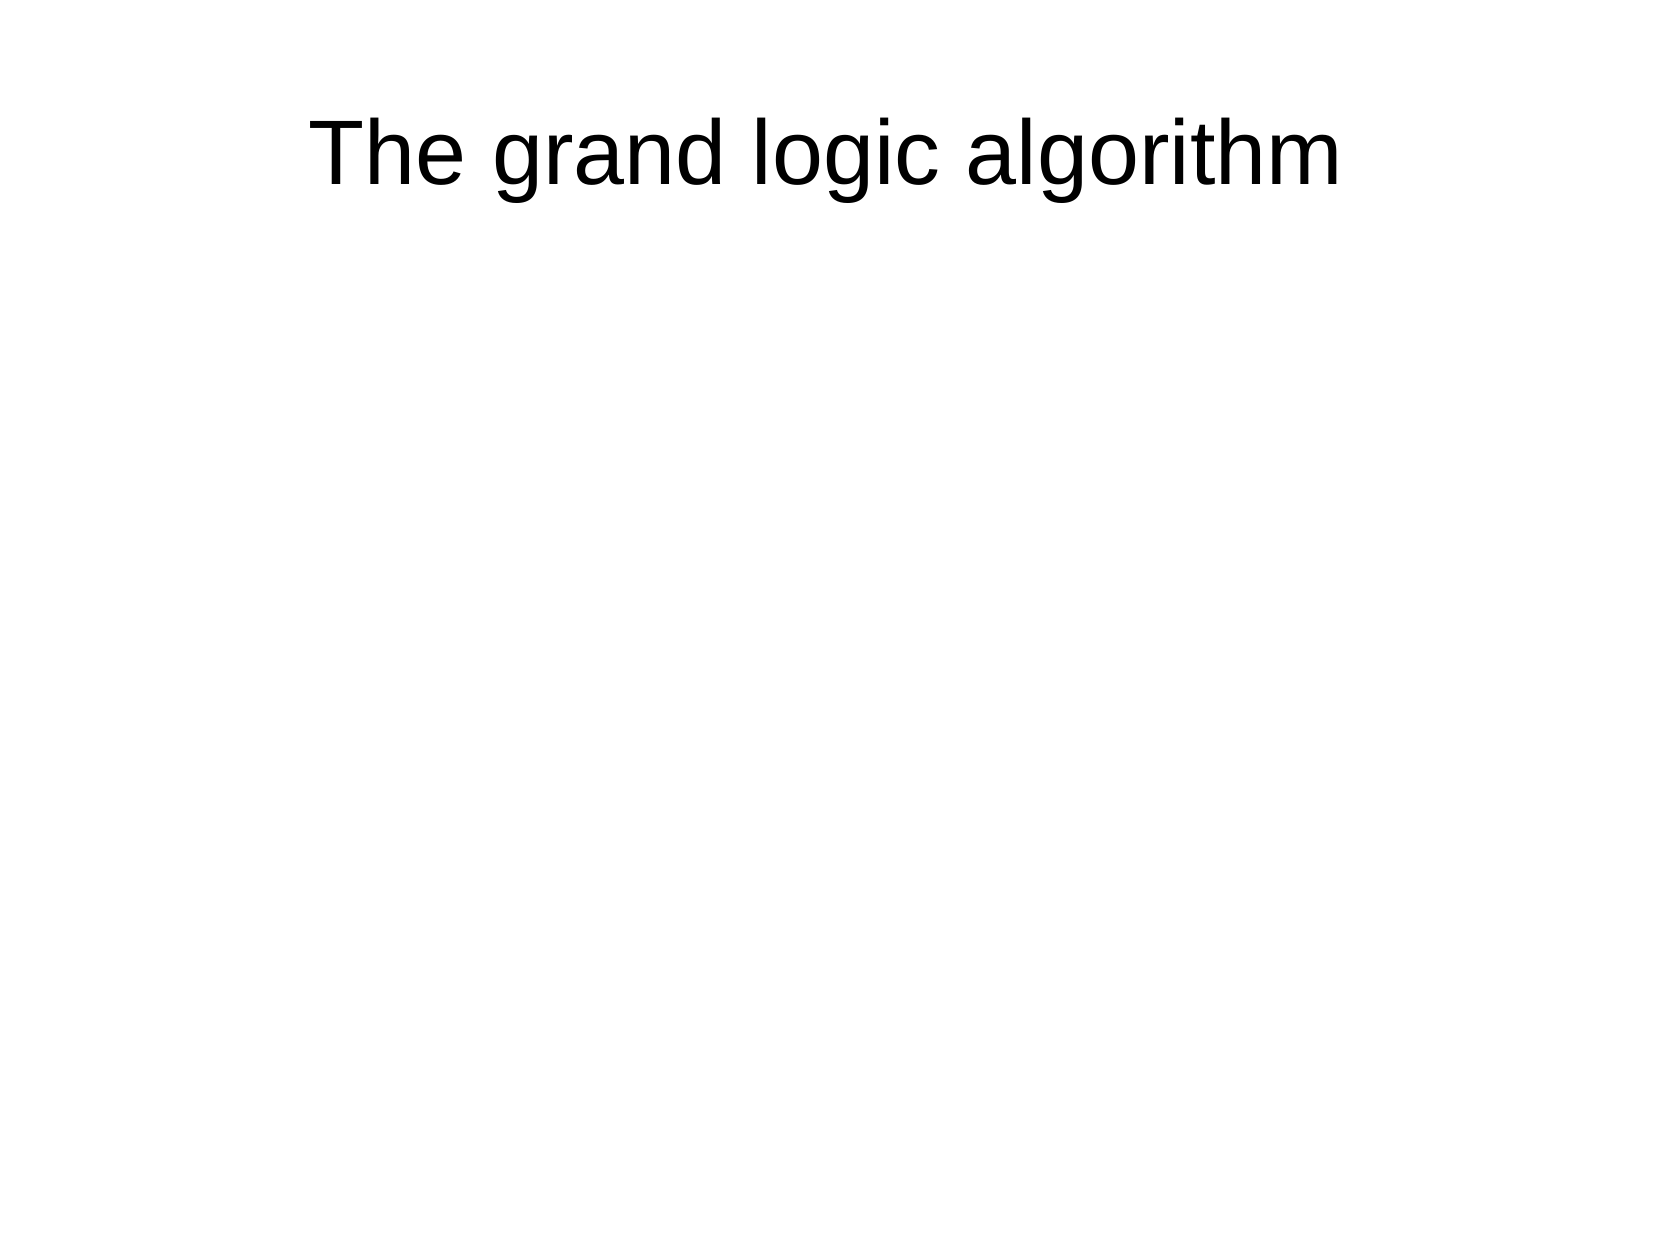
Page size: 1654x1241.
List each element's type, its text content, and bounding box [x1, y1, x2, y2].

title The grand logic algorithm [82, 49, 1571, 257]
